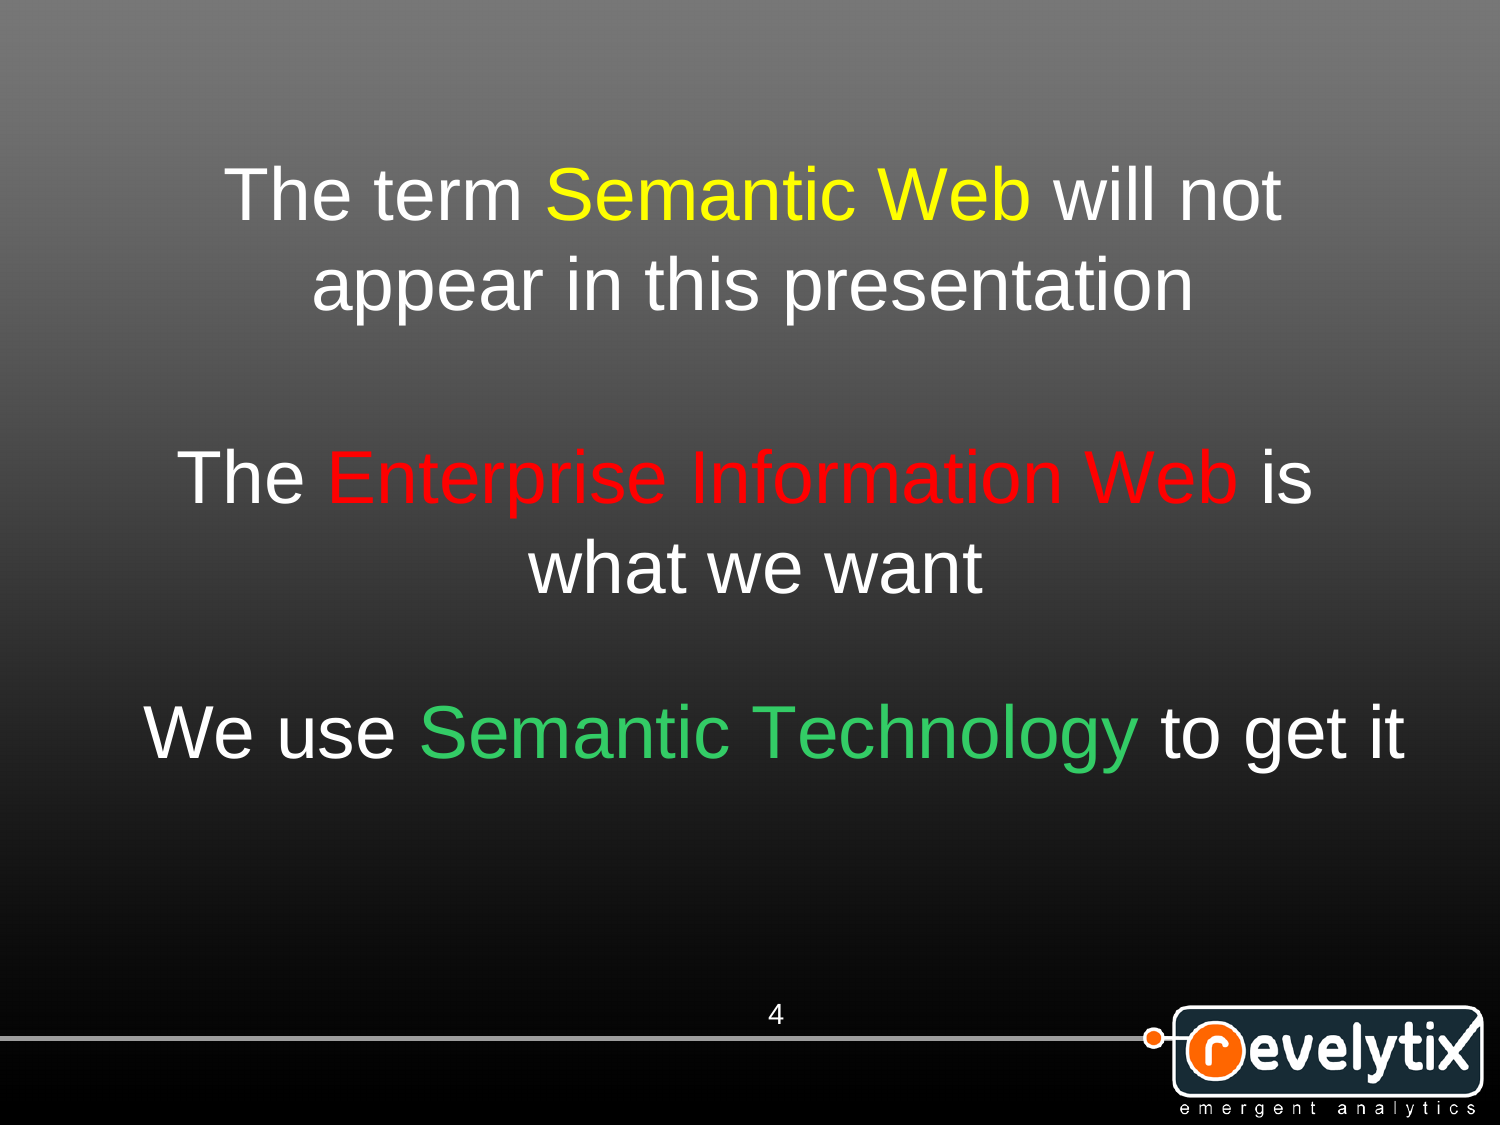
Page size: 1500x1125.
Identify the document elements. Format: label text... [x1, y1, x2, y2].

picture [0, 0, 1500, 1125]
text_box We use Semantic Technology to get it [120, 676, 1429, 782]
text_box The term Semantic Web will not appear in this presentation [113, 138, 1393, 334]
text_box The Enterprise Information Web is what we want [122, 421, 1369, 617]
